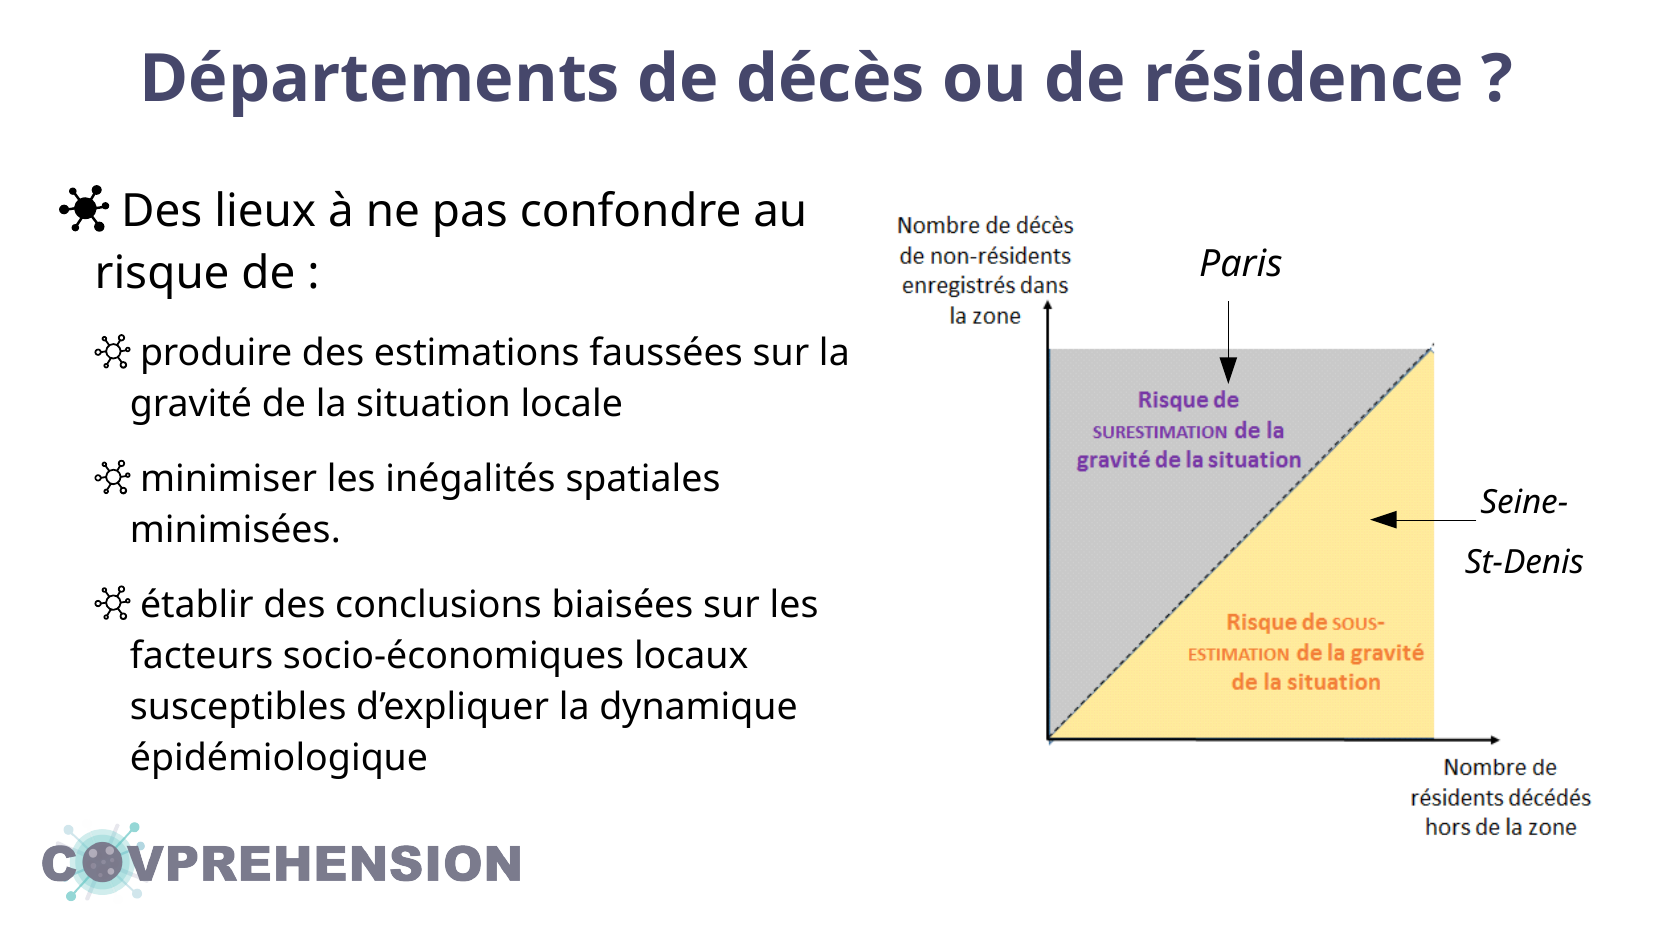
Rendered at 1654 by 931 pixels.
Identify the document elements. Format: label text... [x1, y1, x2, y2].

title Départements de décès ou de résidence ? [0, 23, 1654, 129]
picture [1508, 562, 1521, 570]
picture [885, 188, 1642, 863]
text_box Seine- St-Denis [1346, 478, 1653, 562]
list Des lieux à ne pas confondre au risque de : produire des estimations faussées sur la gravité de la situation locale minimiser les inégalités spatiales minimisées. établir des conclusions biaisées sur les facteurs socio-économiques locaux susceptibles d’expliquer la dynamique épidémiologique [59, 177, 886, 804]
text_box Paris [1062, 236, 1369, 320]
